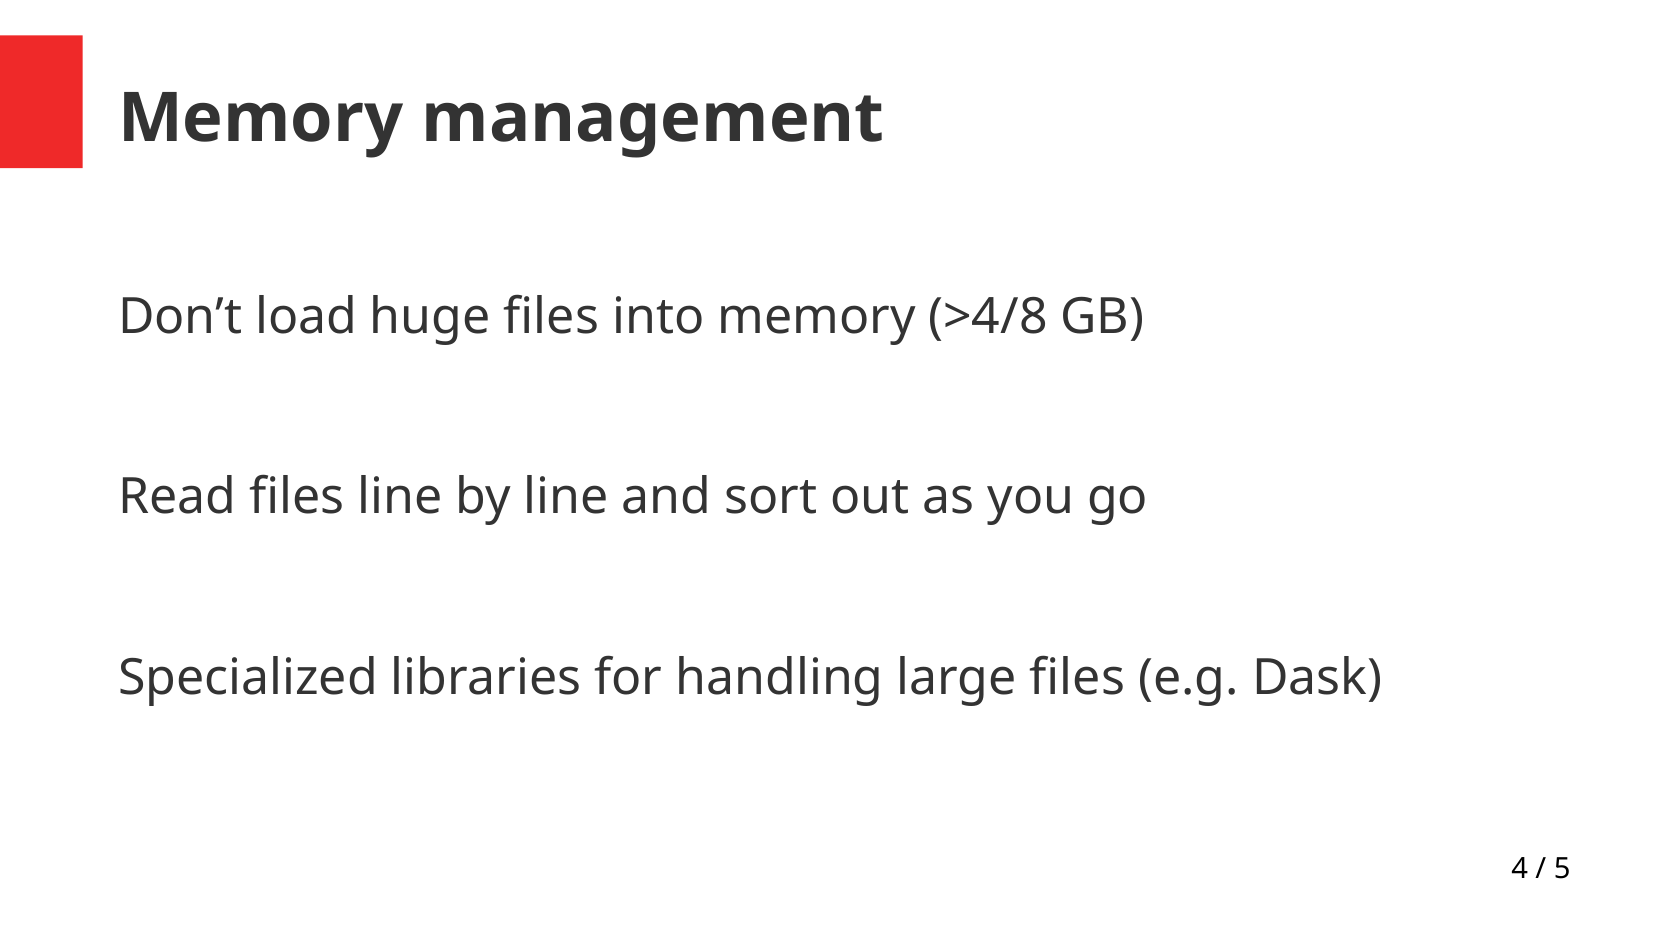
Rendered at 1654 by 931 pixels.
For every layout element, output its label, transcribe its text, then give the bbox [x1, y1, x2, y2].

list Don’t load huge files into memory (>4/8 GB) Read files line by line and sort out as you go Specialized libraries for handling large files (e.g. Dask) [118, 265, 1536, 806]
title Memory management [118, 36, 1571, 193]
